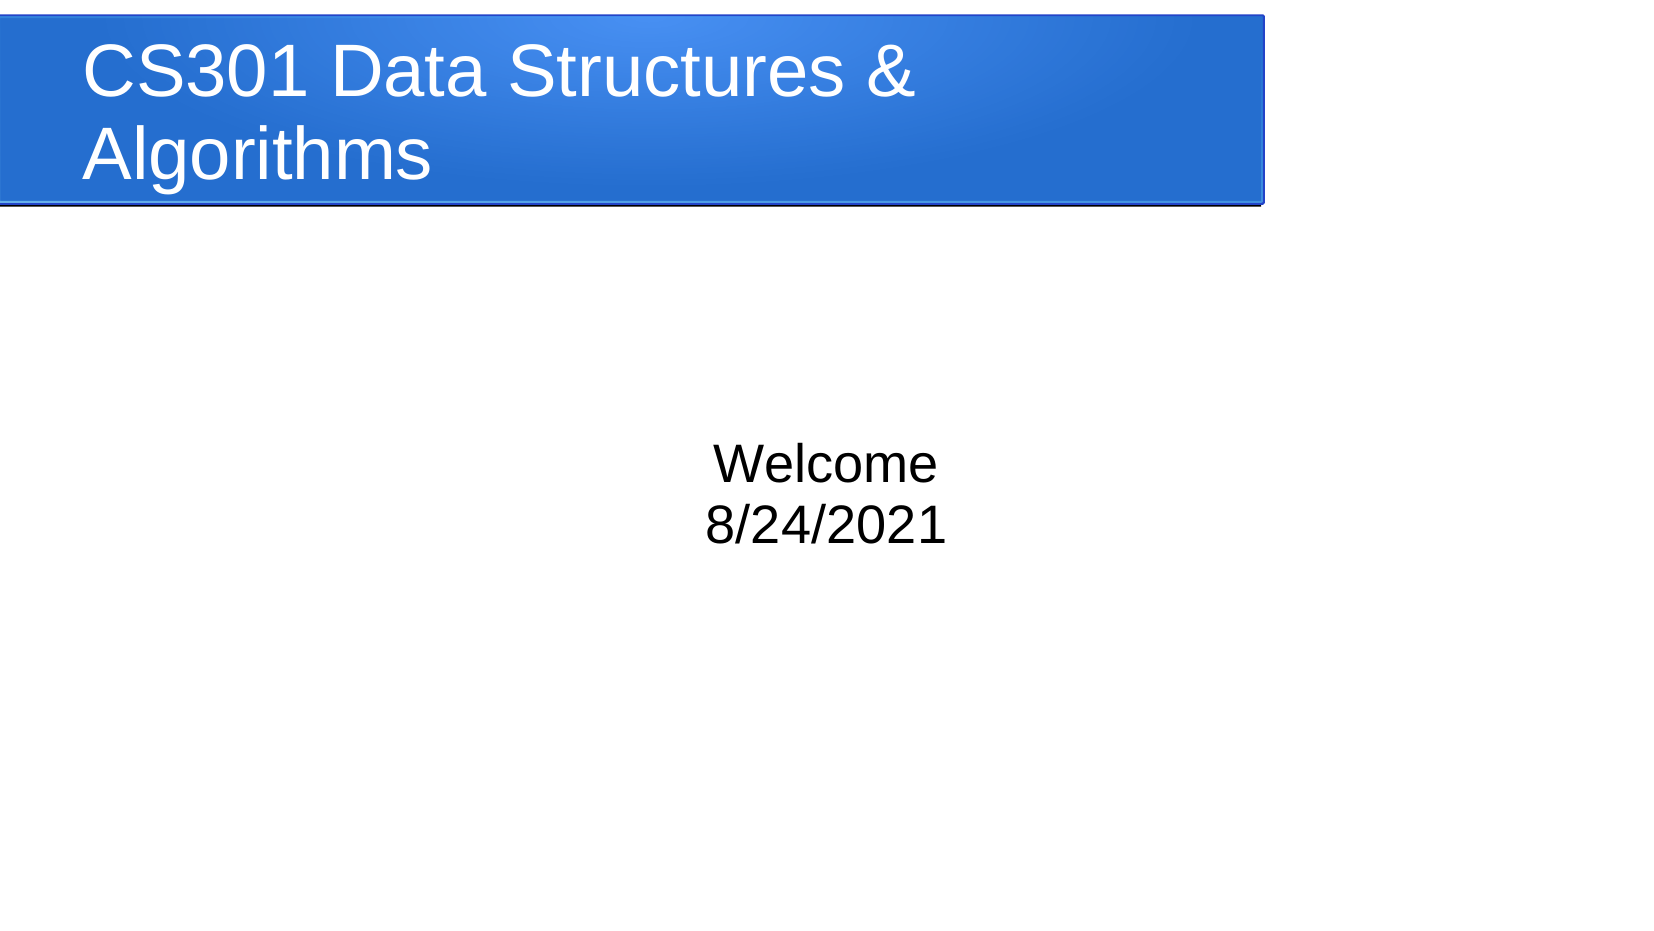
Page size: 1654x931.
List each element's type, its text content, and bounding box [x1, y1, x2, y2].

subtitle Welcome 8/24/2021 [82, 224, 1571, 764]
title CS301 Data Structures & Algorithms [82, 29, 1235, 196]
